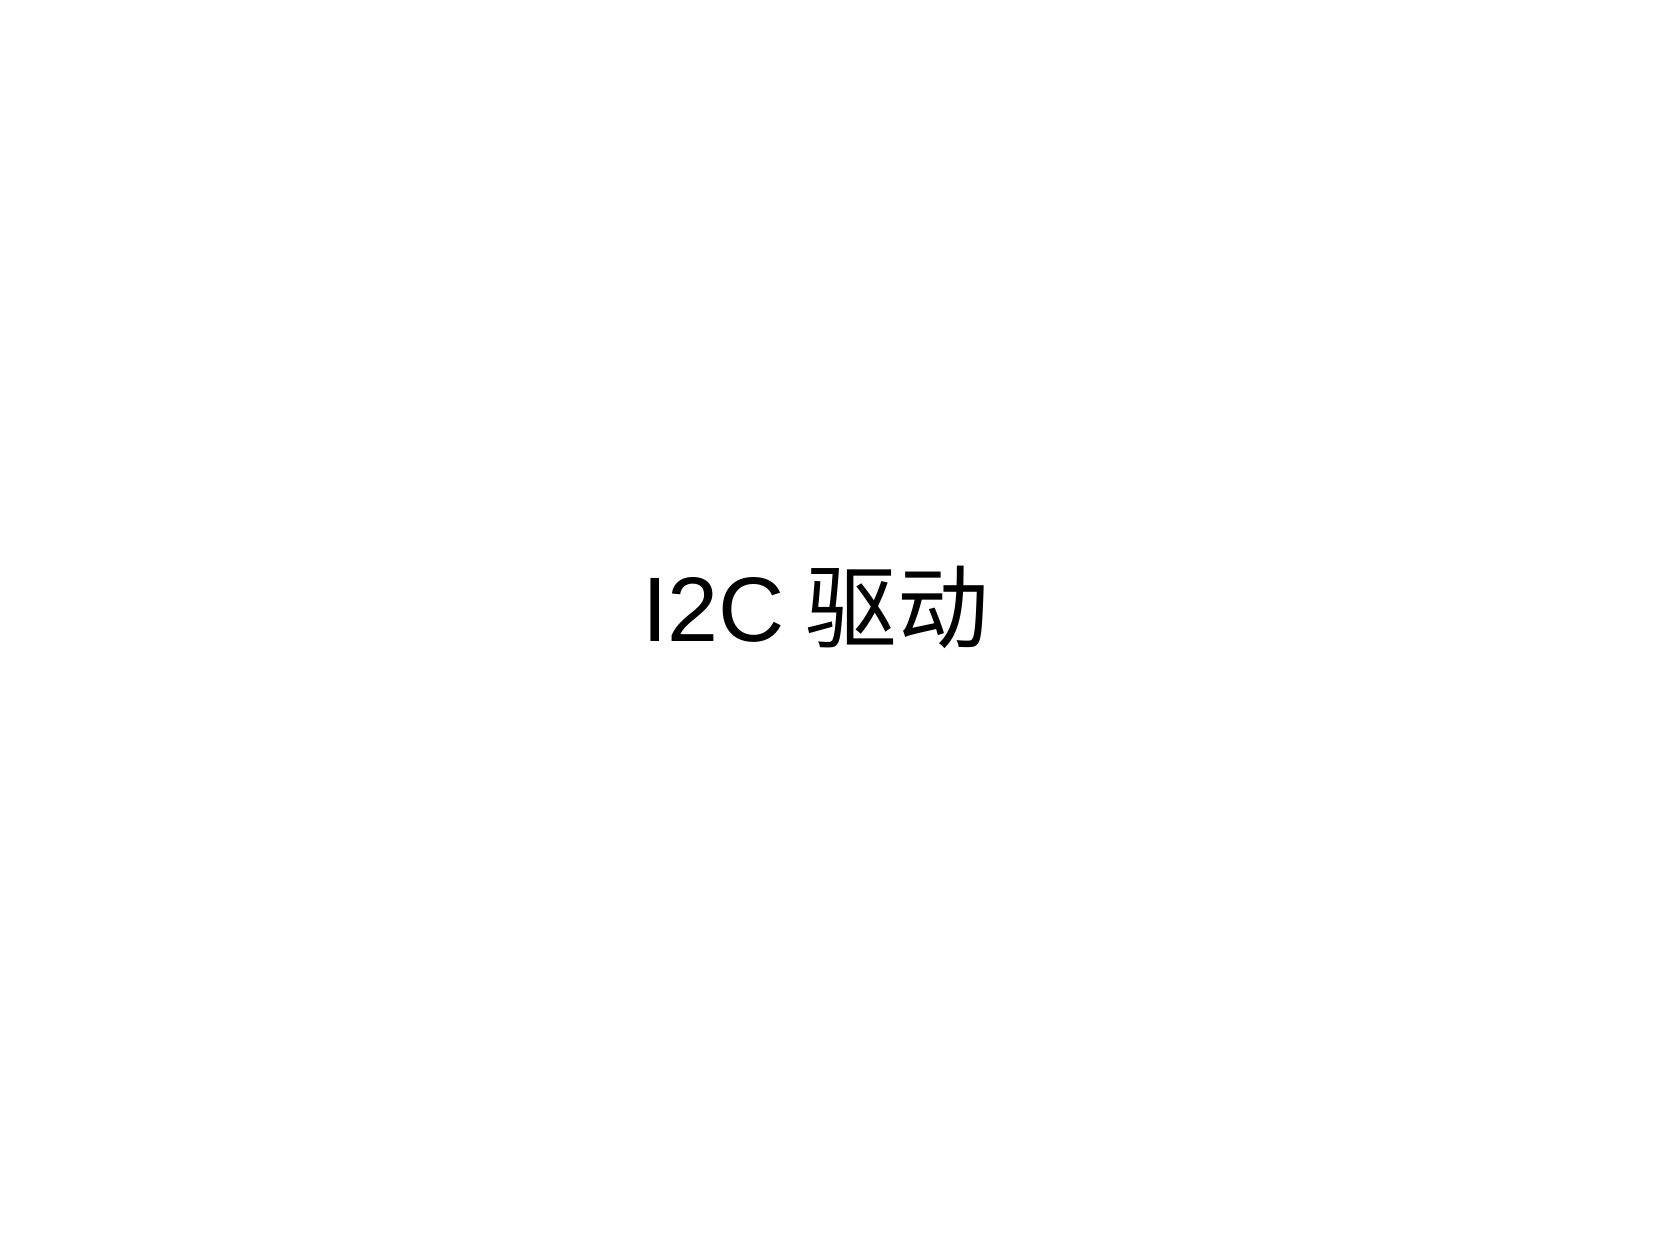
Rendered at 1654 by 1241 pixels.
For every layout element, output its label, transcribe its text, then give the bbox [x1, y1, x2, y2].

title I2C驱动 [71, 497, 1561, 706]
